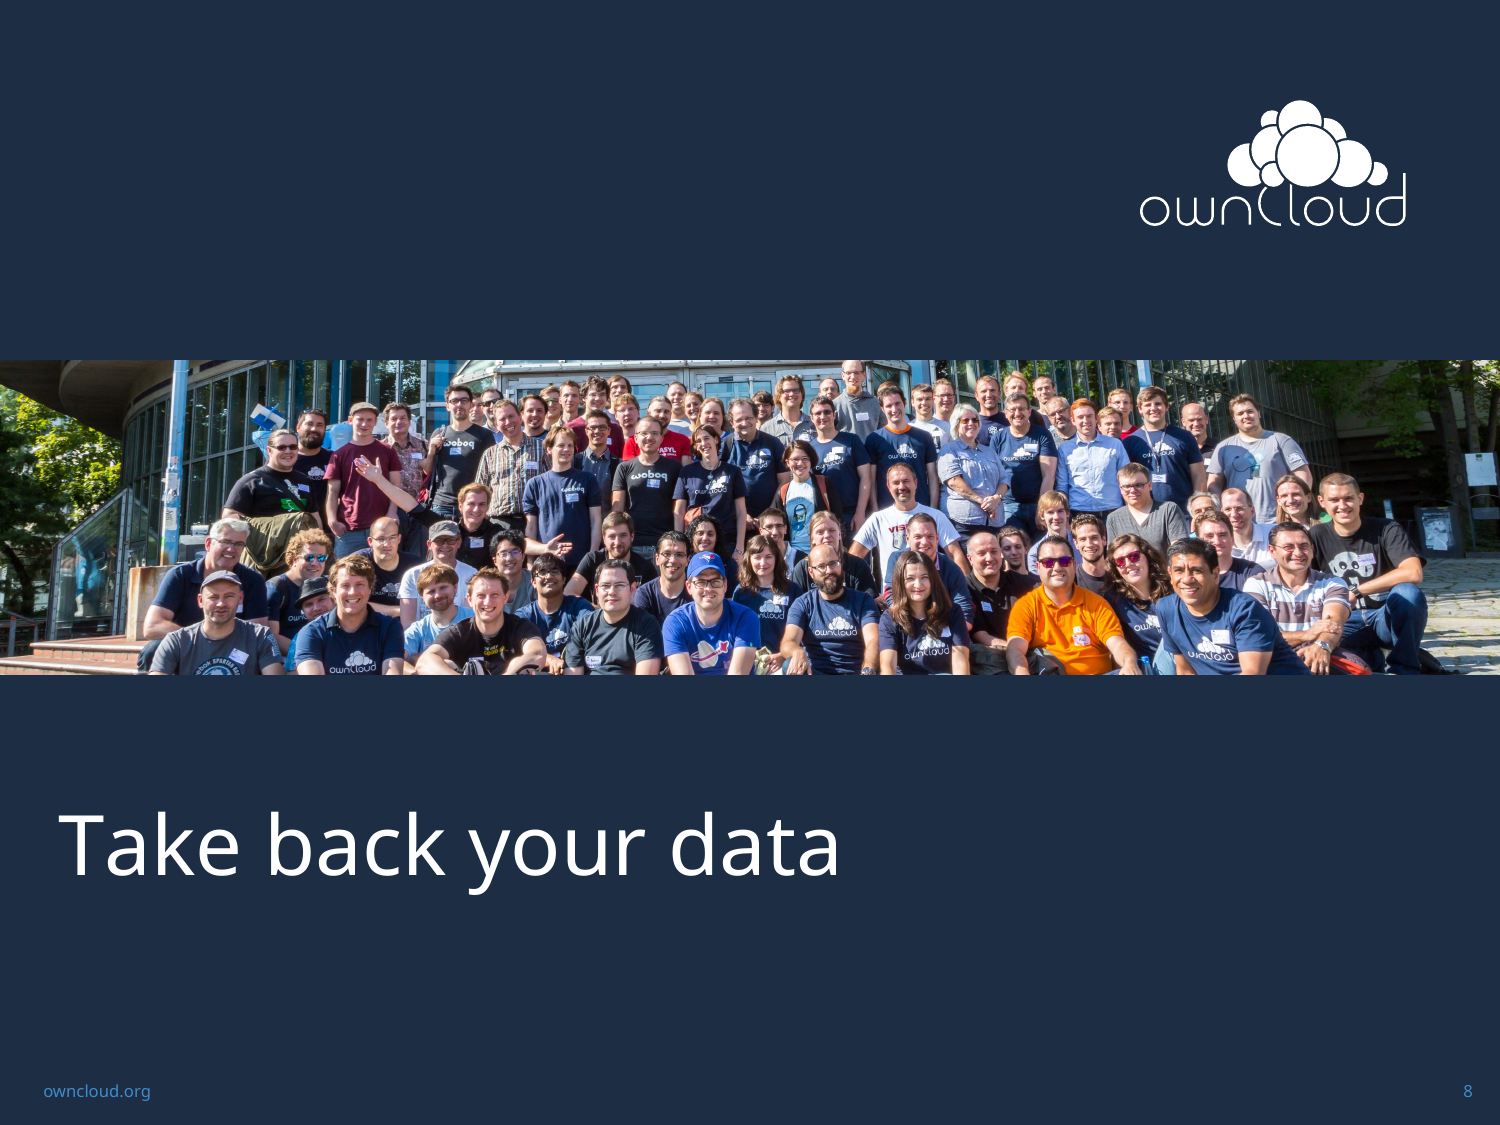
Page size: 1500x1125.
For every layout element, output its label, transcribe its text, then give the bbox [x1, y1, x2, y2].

title Take back your data [58, 754, 1427, 942]
picture [0, 360, 1500, 675]
